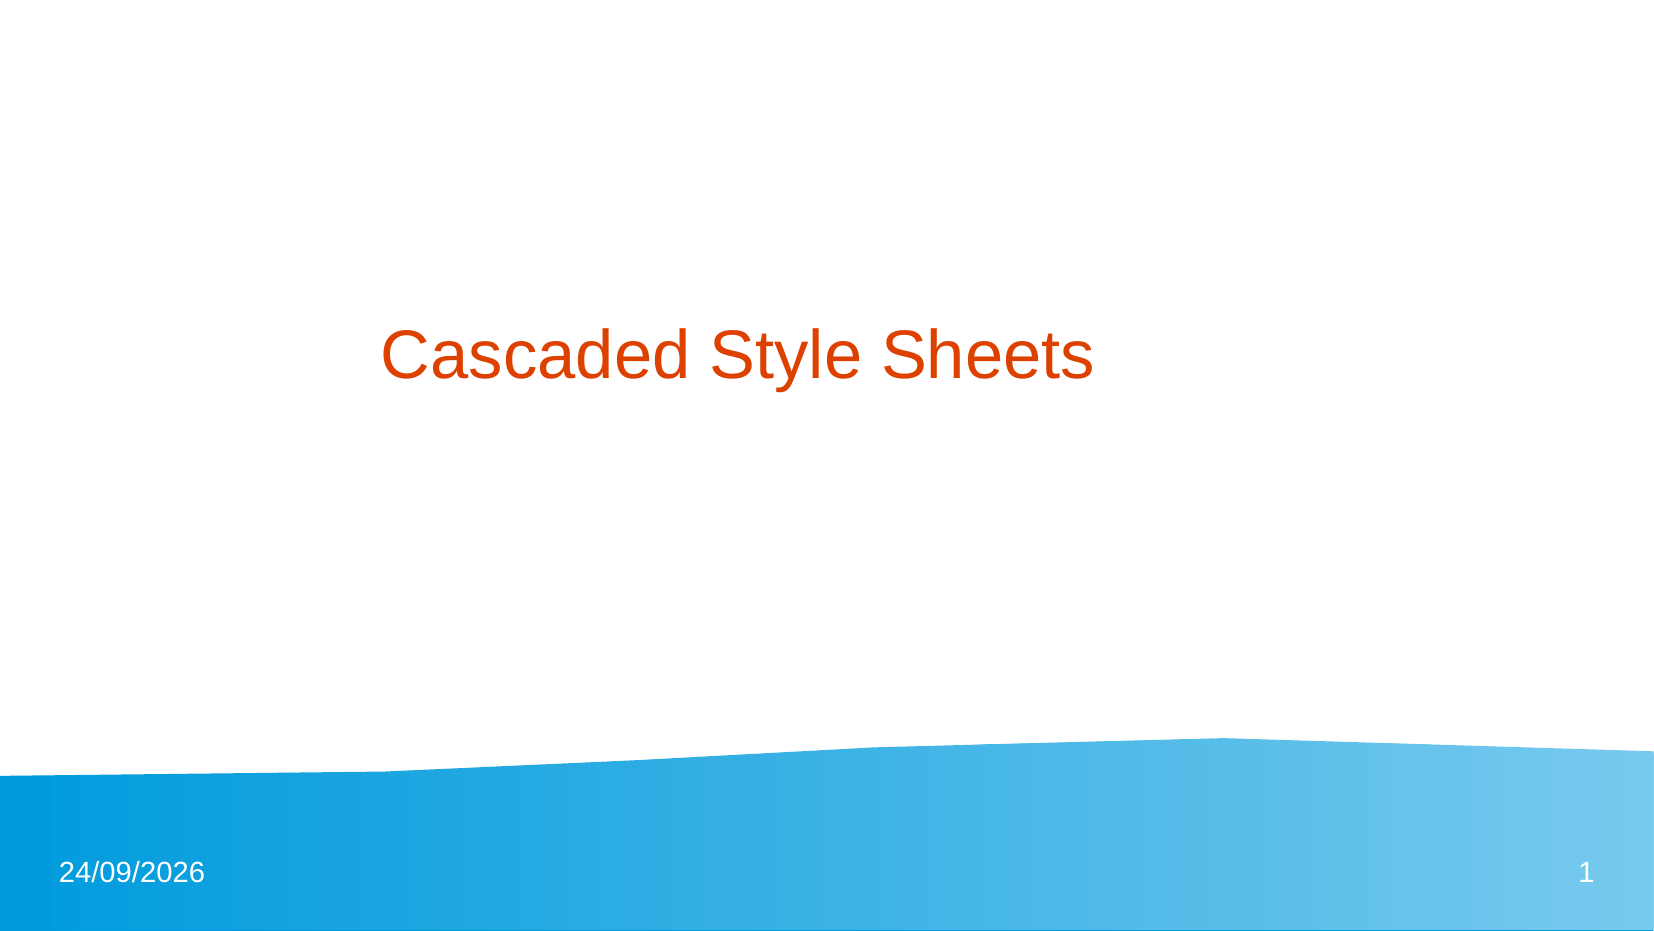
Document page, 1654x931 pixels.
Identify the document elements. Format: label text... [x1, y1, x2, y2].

title Cascaded Style Sheets [0, 265, 1477, 443]
